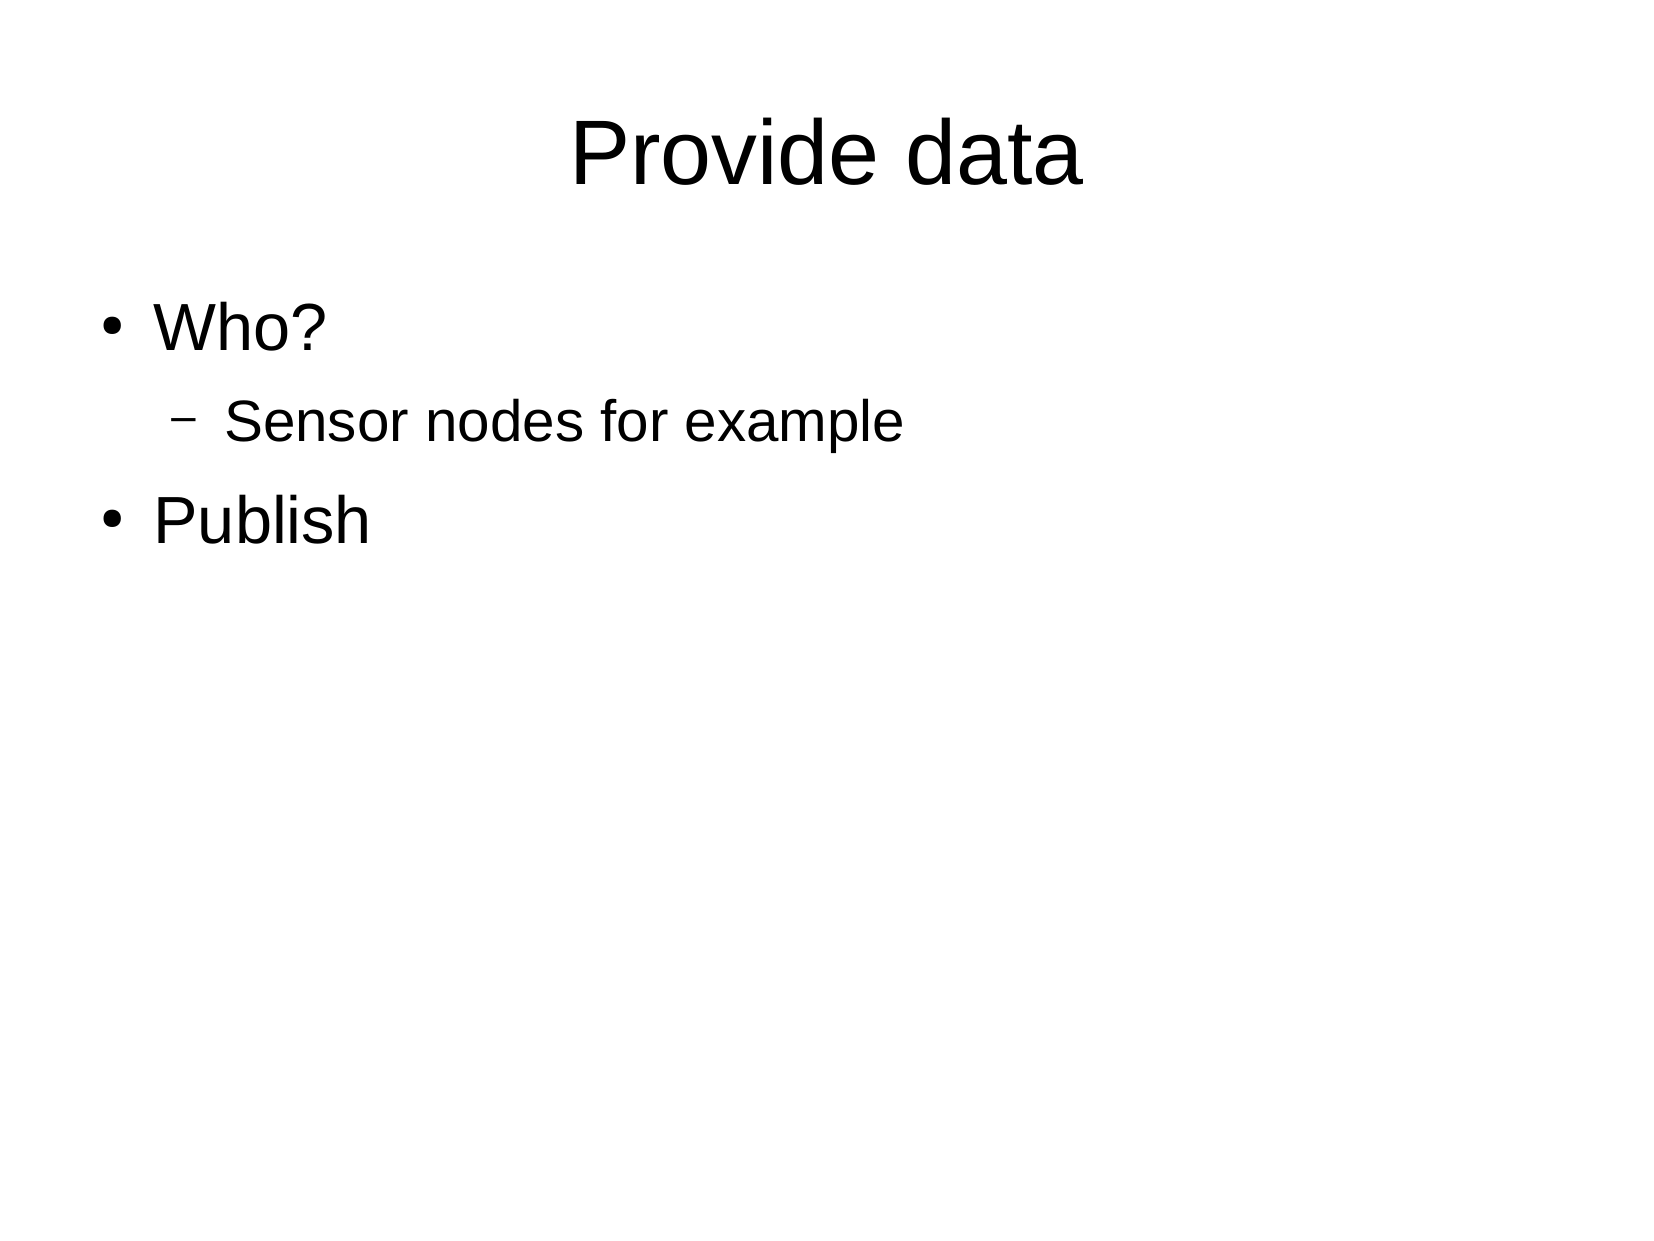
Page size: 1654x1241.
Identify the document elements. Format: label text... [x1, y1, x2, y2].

title Provide data [82, 49, 1571, 257]
list Who? Sensor nodes for example Publish [82, 290, 1571, 1010]
